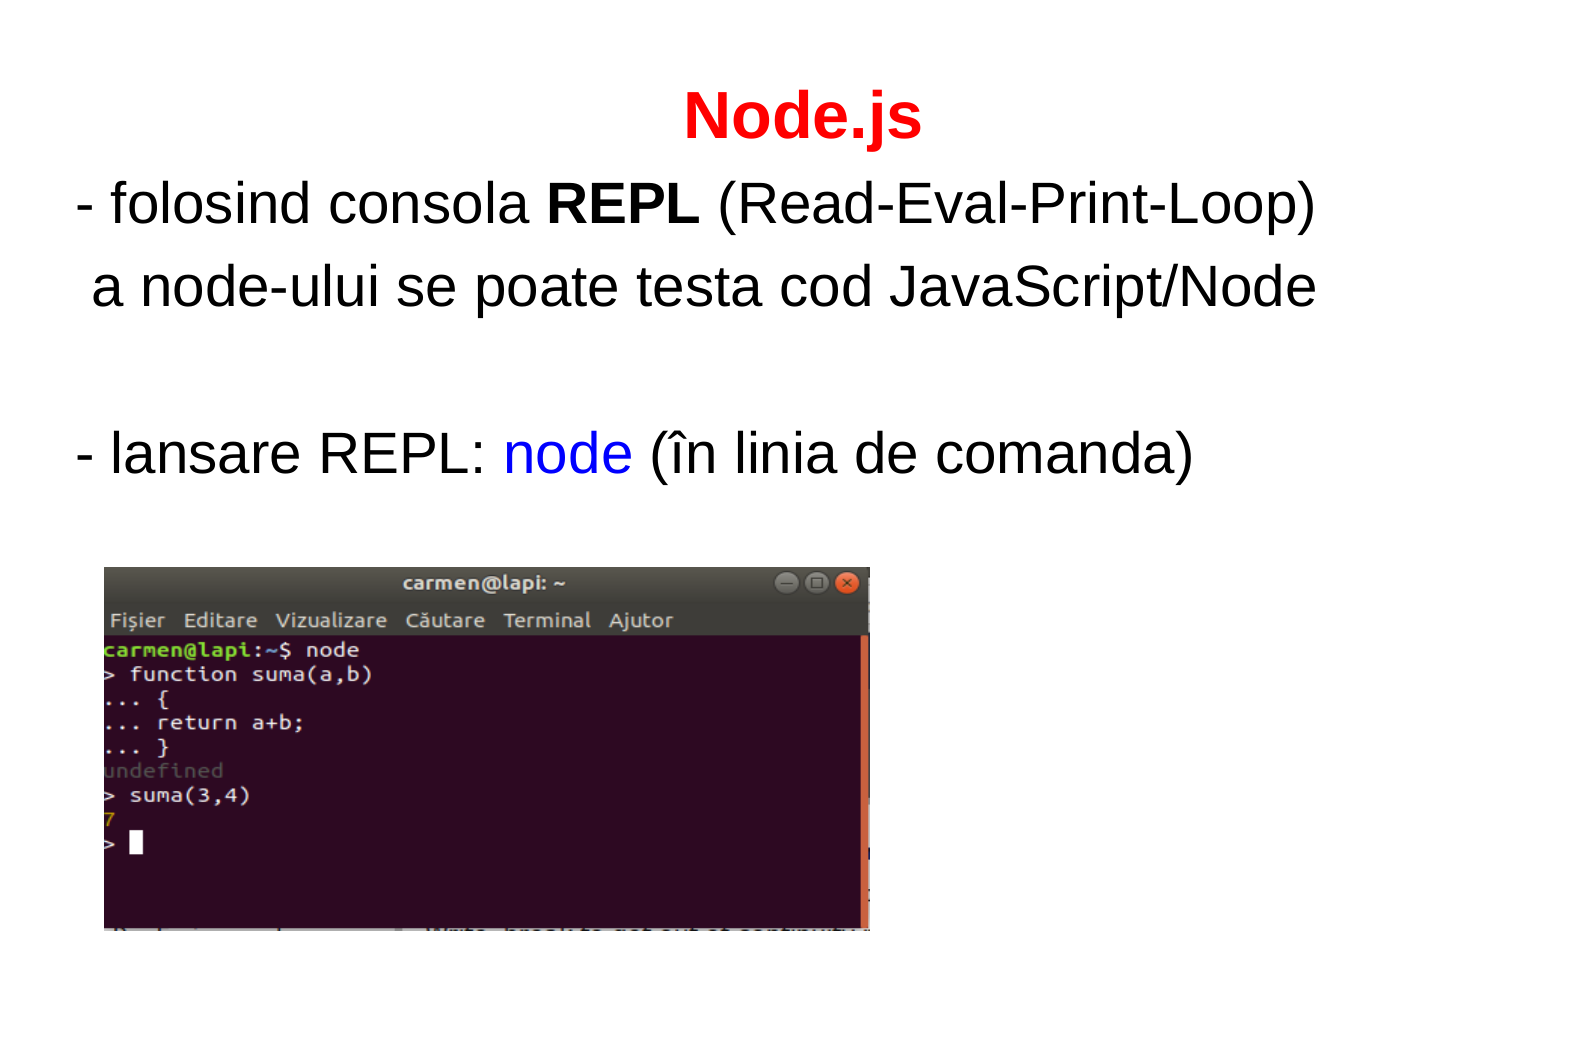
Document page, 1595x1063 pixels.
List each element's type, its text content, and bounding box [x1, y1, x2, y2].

picture [104, 567, 870, 931]
text_box Node.js - folosind consola REPL (Read-Eval-Print-Loop) a node-ului se poate testa cod JavaScript/Node - lansare REPL: node (în linia de comanda) [60, 64, 1548, 943]
